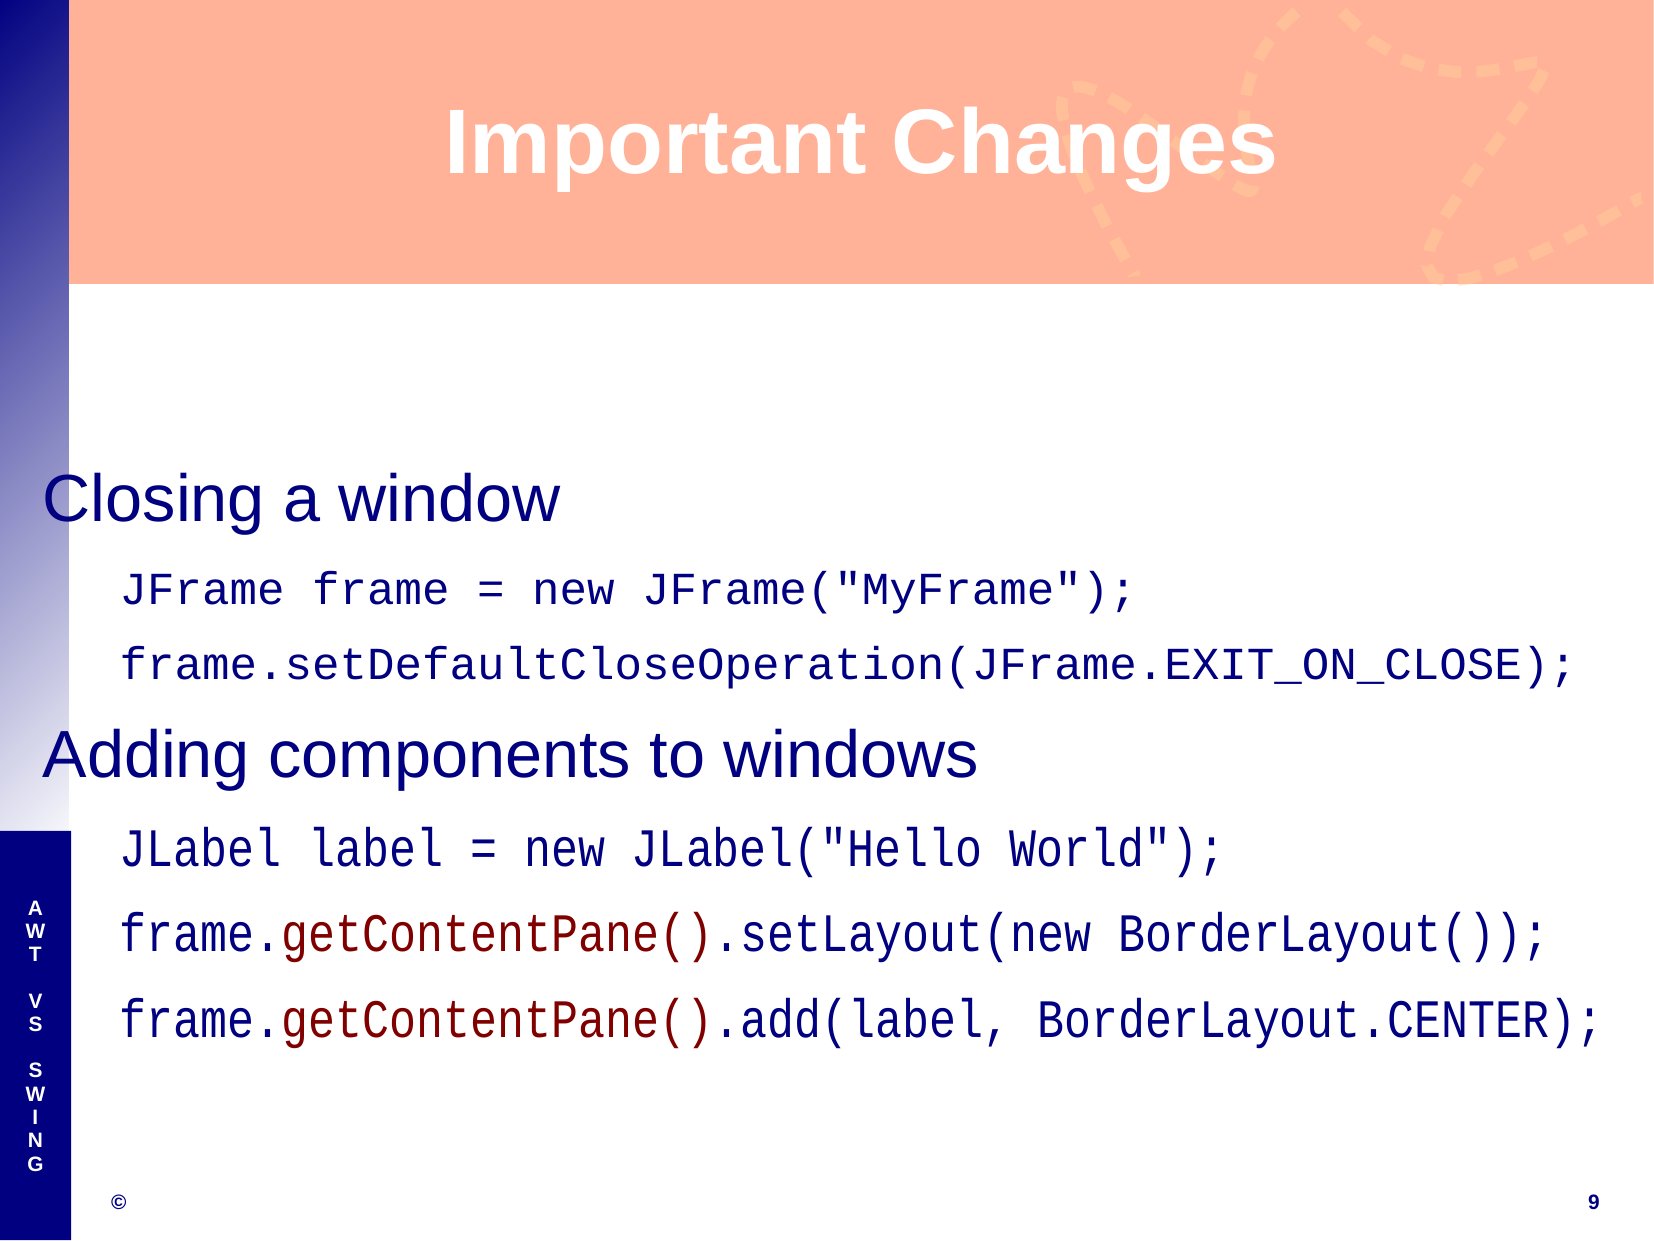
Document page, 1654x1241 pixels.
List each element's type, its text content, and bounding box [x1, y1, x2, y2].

title Important Changes [70, 37, 1654, 246]
text_box A W T V S S W I N G [0, 830, 71, 1241]
list Closing a window JFrame frame = new JFrame("MyFrame"); frame.setDefaultCloseOperation(JFrame.EXIT_ON_CLOSE); Adding components to windows JLabel label = new JLabel("Hello World"); frame.getContentPane().setLayout(new BorderLayout()); frame.getContentPane().add(label, BorderLayout.CENTER); [72, 461, 1652, 1054]
